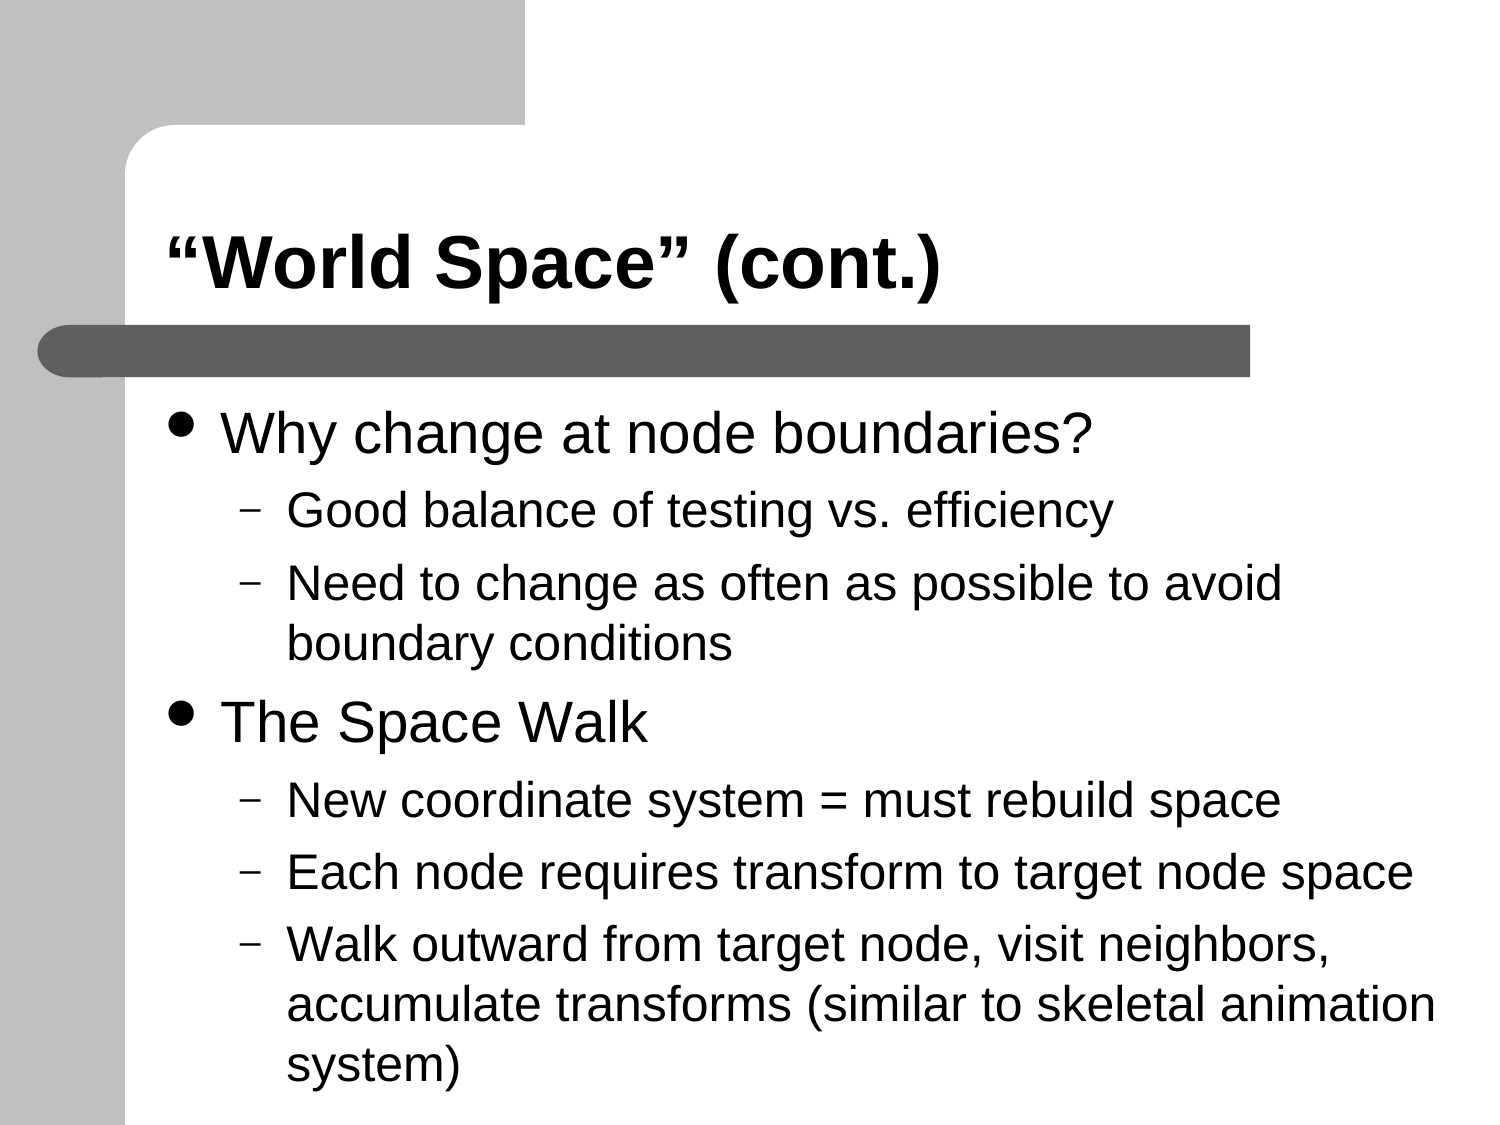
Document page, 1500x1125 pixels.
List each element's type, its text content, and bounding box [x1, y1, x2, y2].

title “World Space” (cont.) [149, 124, 1463, 313]
list Why change at node boundaries? Good balance of testing vs. efficiency Need to change as often as possible to avoid boundary conditions The Space Walk New coordinate system = must rebuild space Each node requires transform to target node space Walk outward from target node, visit neighbors, accumulate transforms (similar to skeletal animation system) [149, 387, 1463, 1100]
